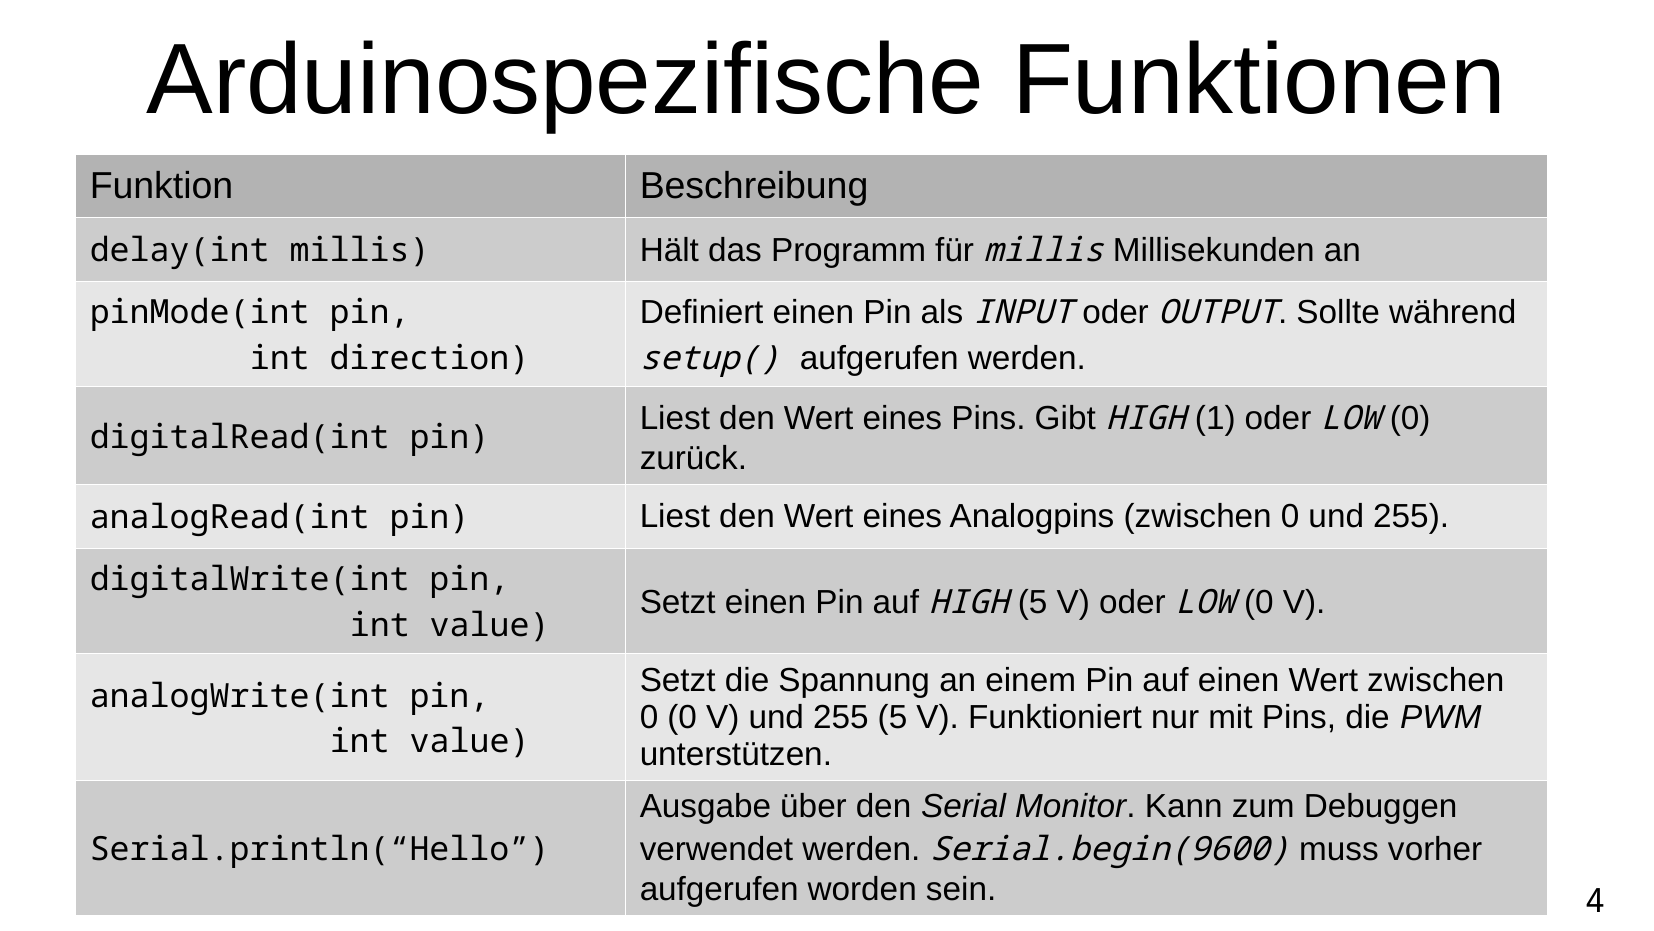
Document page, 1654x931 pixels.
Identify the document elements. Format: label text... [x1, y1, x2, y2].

table_cell delay(int millis) [76, 218, 625, 281]
table_cell Definiert einen Pin als INPUT oder OUTPUT. Sollte während setup() aufgerufen werden. [626, 282, 1547, 386]
table_header Funktion [76, 155, 625, 217]
table_cell digitalRead(int pin) [76, 387, 625, 484]
table_cell Hält das Programm für millis Millisekunden an [626, 218, 1547, 281]
table_cell analogRead(int pin) [76, 485, 625, 548]
table_header Beschreibung [626, 155, 1547, 217]
table_cell Liest den Wert eines Analogpins (zwischen 0 und 255). [626, 485, 1547, 548]
table_cell pinMode(int pin, int direction) [76, 282, 625, 386]
title Arduinospezifische Funktionen [82, 1, 1571, 157]
table_cell analogWrite(int pin, int value) [76, 654, 625, 780]
table_cell Setzt die Spannung an einem Pin auf einen Wert zwischen 0 (0 V) und 255 (5 V). Funktioniert nur mit Pins, die PWM unterstützen. [626, 654, 1547, 780]
table_cell Serial.println(“Hello”) [76, 781, 625, 915]
table_cell digitalWrite(int pin, int value) [76, 549, 625, 653]
table_cell Setzt einen Pin auf HIGH (5 V) oder LOW (0 V). [626, 549, 1547, 653]
table_cell Liest den Wert eines Pins. Gibt HIGH (1) oder LOW (0) zurück. [626, 387, 1547, 484]
table_cell Ausgabe über den Serial Monitor. Kann zum Debuggen verwendet werden. Serial.begin(9600) muss vorher aufgerufen worden sein. [626, 781, 1547, 915]
